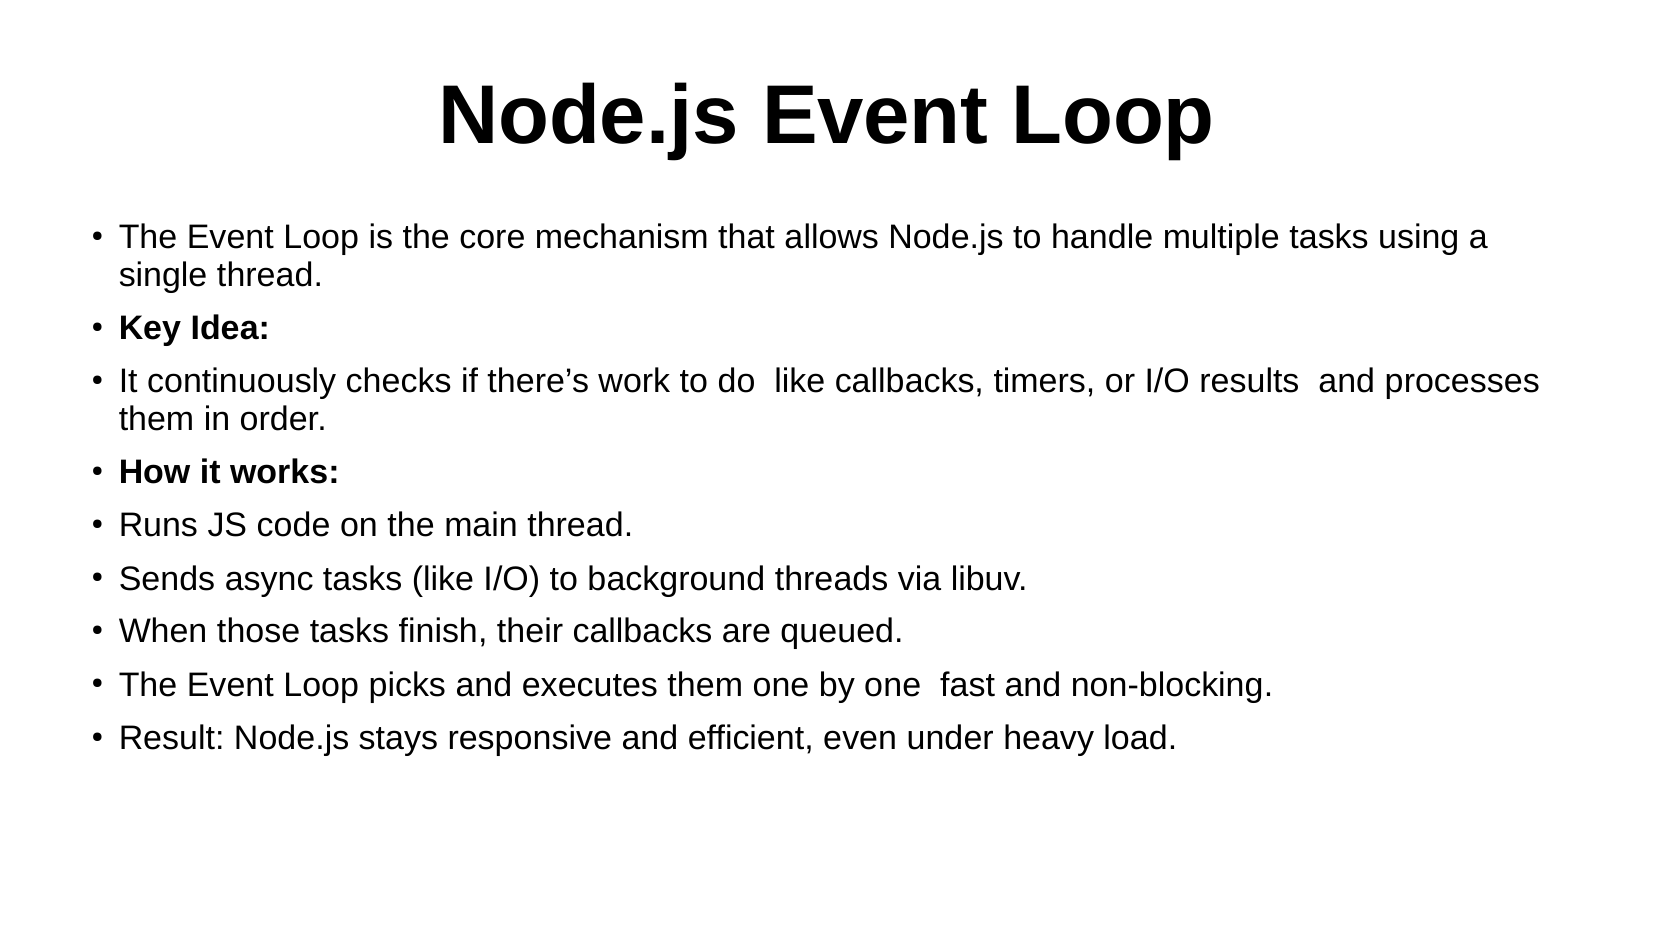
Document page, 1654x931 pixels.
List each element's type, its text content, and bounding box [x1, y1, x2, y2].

list The Event Loop is the core mechanism that allows Node.js to handle multiple tasks using a single thread. Key Idea: It continuously checks if there’s work to do like callbacks, timers, or I/O results and processes them in order. How it works: Runs JS code on the main thread. Sends async tasks (like I/O) to background threads via libuv. When those tasks finish, their callbacks are queued. The Event Loop picks and executes them one by one fast and non-blocking. Result: Node.js stays responsive and efficient, even under heavy load. [82, 217, 1571, 758]
title Node.js Event Loop [82, 37, 1571, 193]
